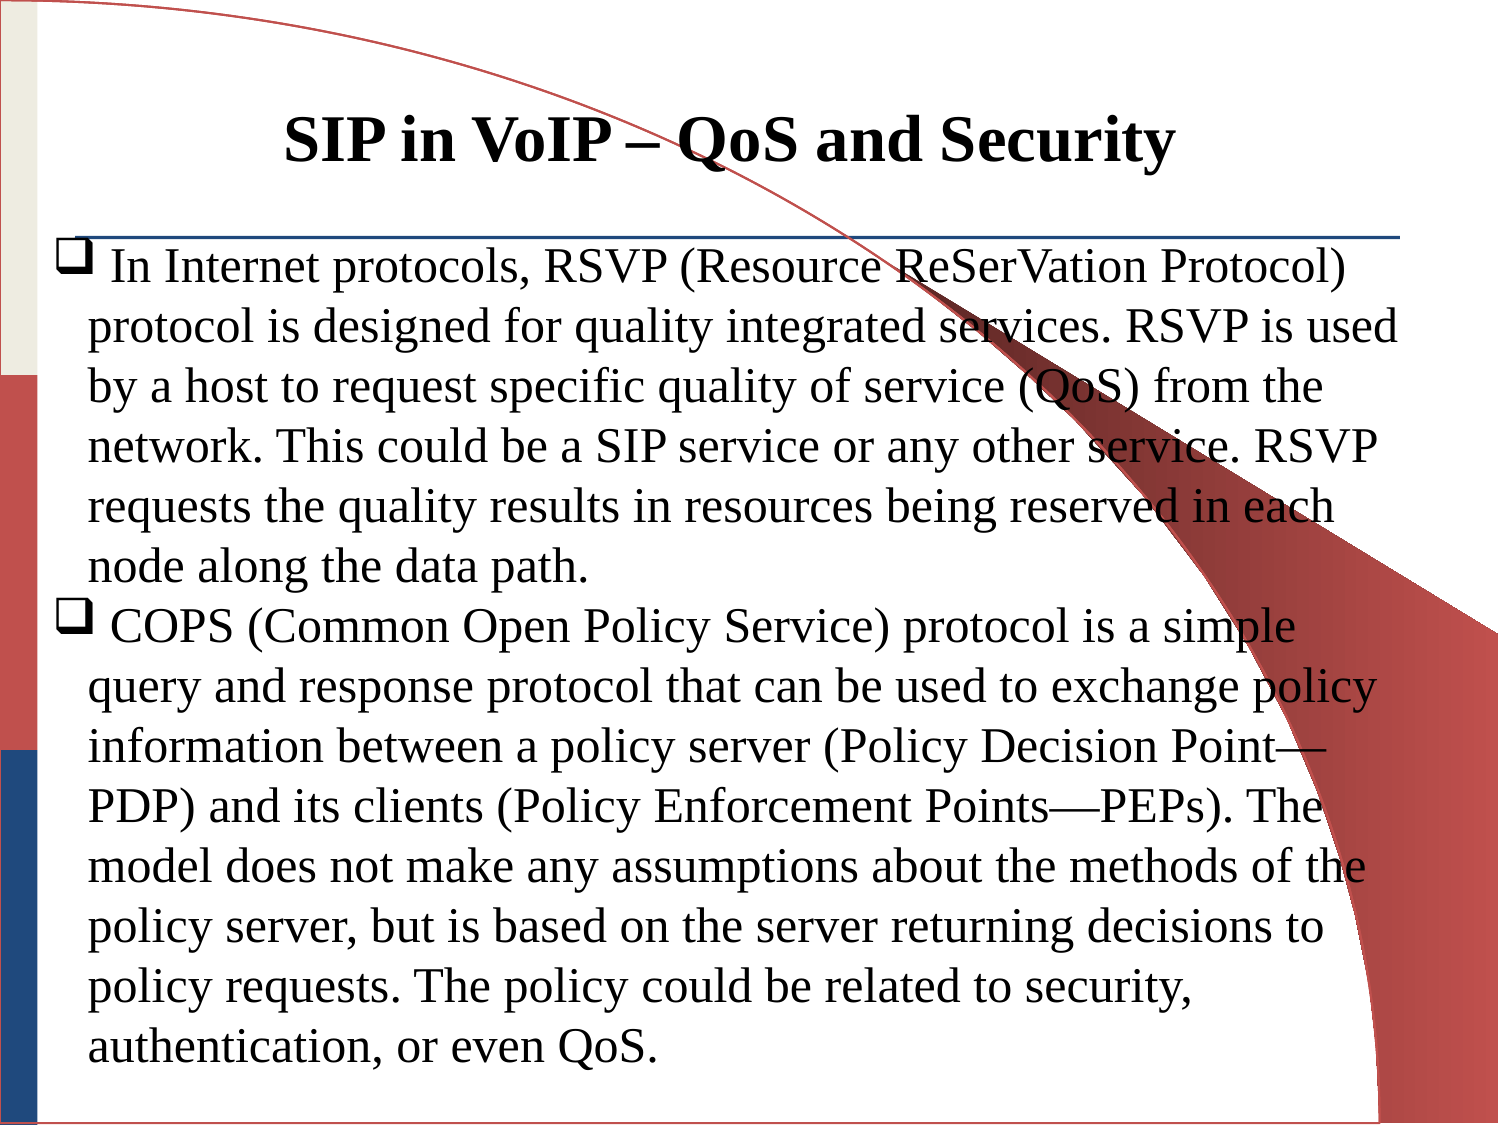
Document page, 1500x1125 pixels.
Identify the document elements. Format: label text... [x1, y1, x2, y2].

text_box In Internet protocols, RSVP (Resource ReSerVation Protocol) protocol is designed for quality integrated services. RSVP is used by a host to request specific quality of service (QoS) from the network. This could be a SIP service or any other service. RSVP requests the quality results in resources being reserved in each node along the data path. COPS (Common Open Policy Service) protocol is a simple query and response protocol that can be used to exchange policy information between a policy server (Policy Decision Point—PDP) and its clients (Policy Enforcement Points—PEPs). The model does not make any assumptions about the methods of the policy server, but is based on the server returning decisions to policy requests. The policy could be related to security, authentication, or even QoS. [37, 224, 1438, 1080]
text_box SIP in VoIP – QoS and Security [62, 87, 1400, 183]
